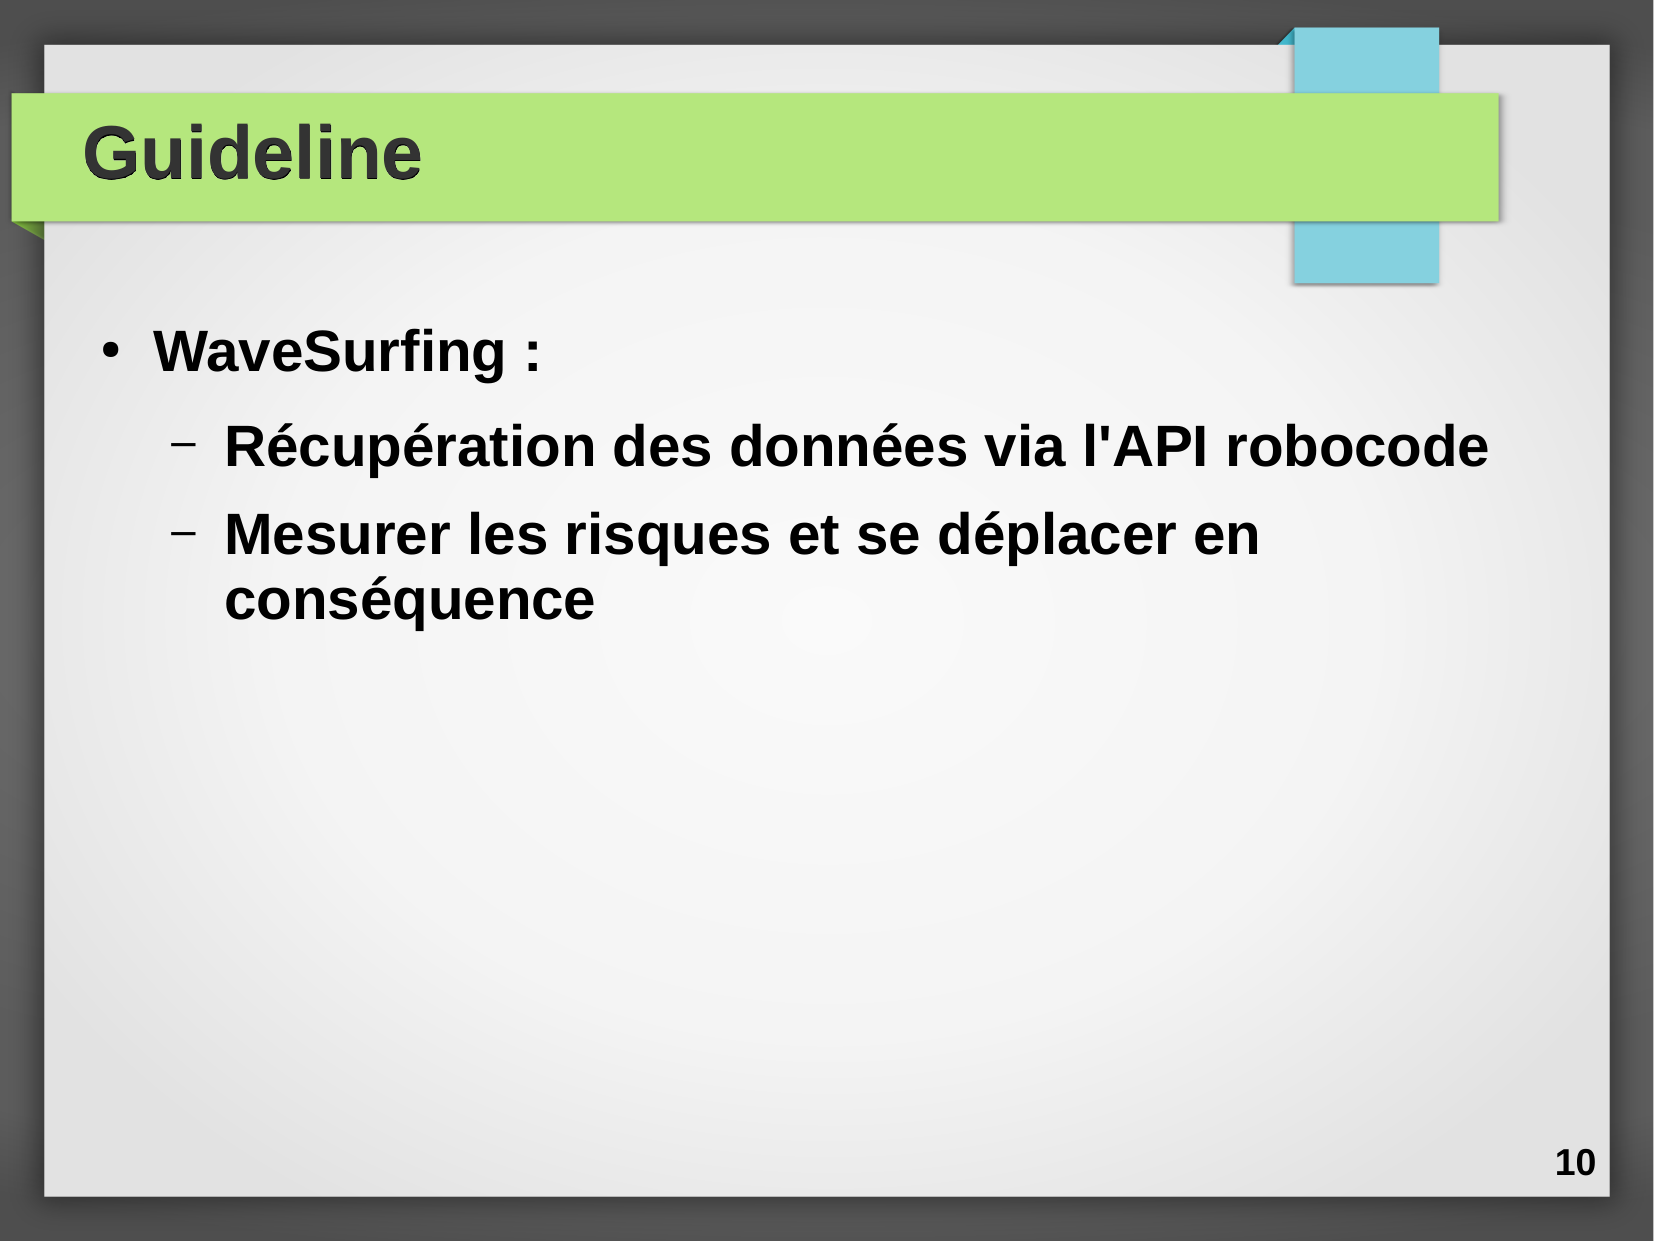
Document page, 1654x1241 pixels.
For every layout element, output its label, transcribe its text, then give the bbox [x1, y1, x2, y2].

picture [0, 0, 1654, 1241]
list WaveSurfing : Récupération des données via l'API robocode Mesurer les risques et se déplacer en conséquence [82, 318, 1530, 1046]
title Guideline [82, 49, 1571, 257]
text_box <numéro> [1540, 1133, 1654, 1205]
